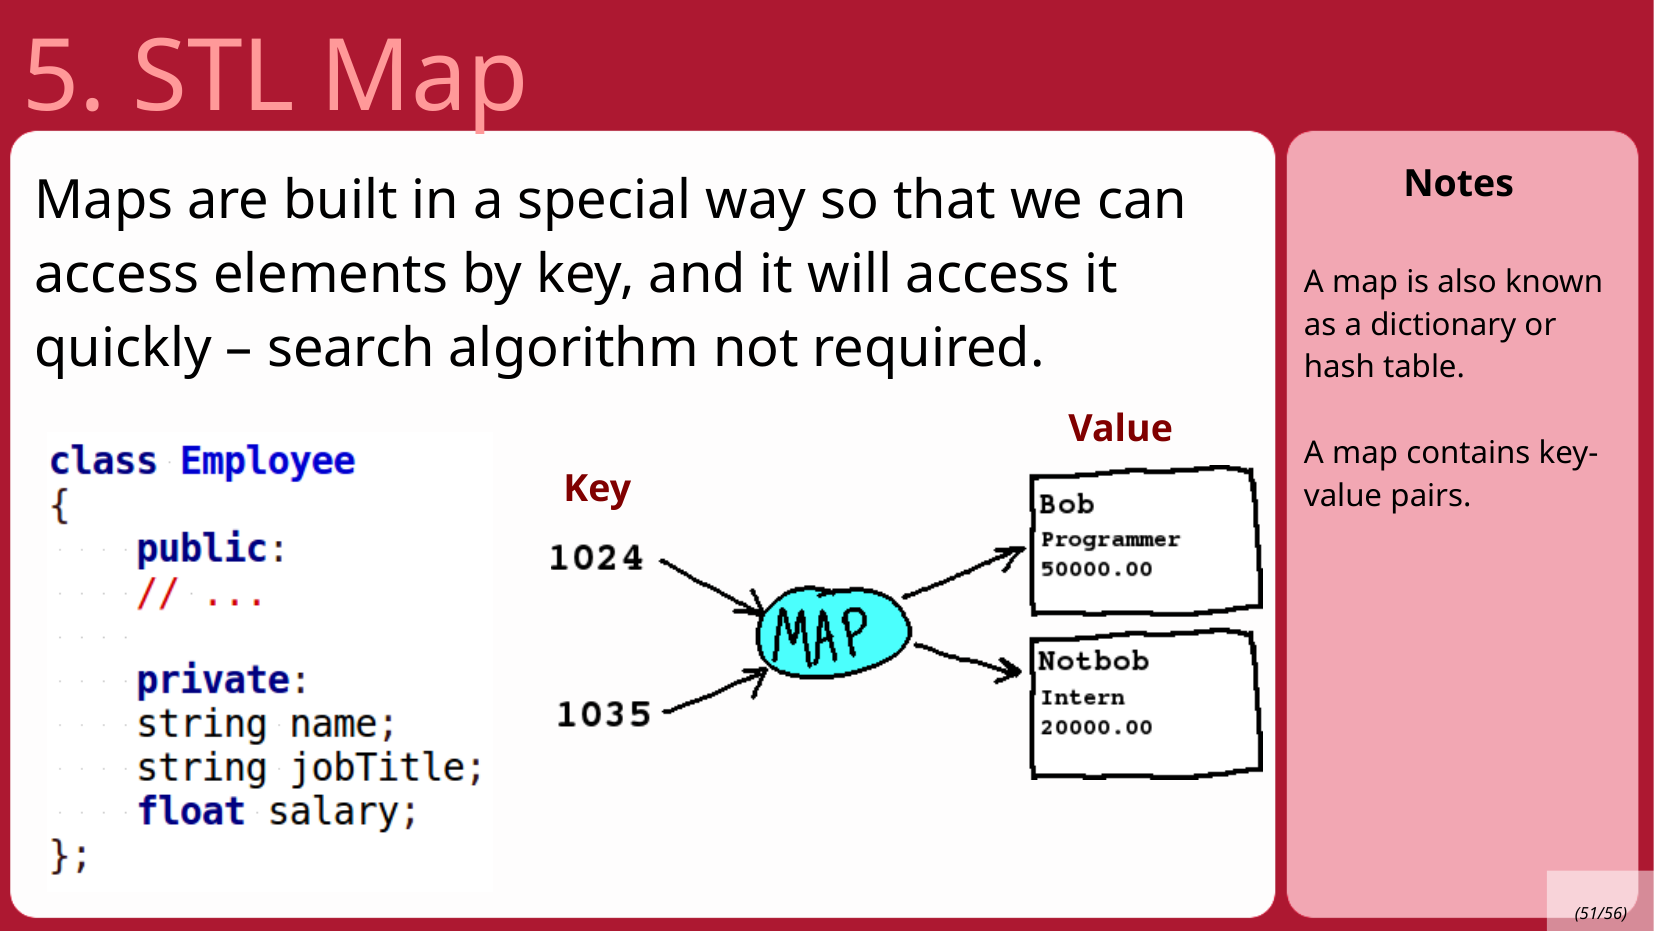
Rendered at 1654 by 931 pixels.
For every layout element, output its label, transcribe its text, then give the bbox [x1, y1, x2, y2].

text_box (<number>/56) [1546, 877, 1654, 931]
text_box Key [483, 458, 711, 516]
text_box Value [1007, 398, 1235, 456]
picture [0, 0, 1654, 931]
text_box Notes A map is also known as a dictionary or hash table. A map contains key-value pairs. [1289, 149, 1629, 460]
title 5. STL Map [22, 7, 1511, 136]
text_box Maps are built in a special way so that we can access elements by key, and it will access it quickly – search algorithm not required. [34, 160, 1248, 373]
